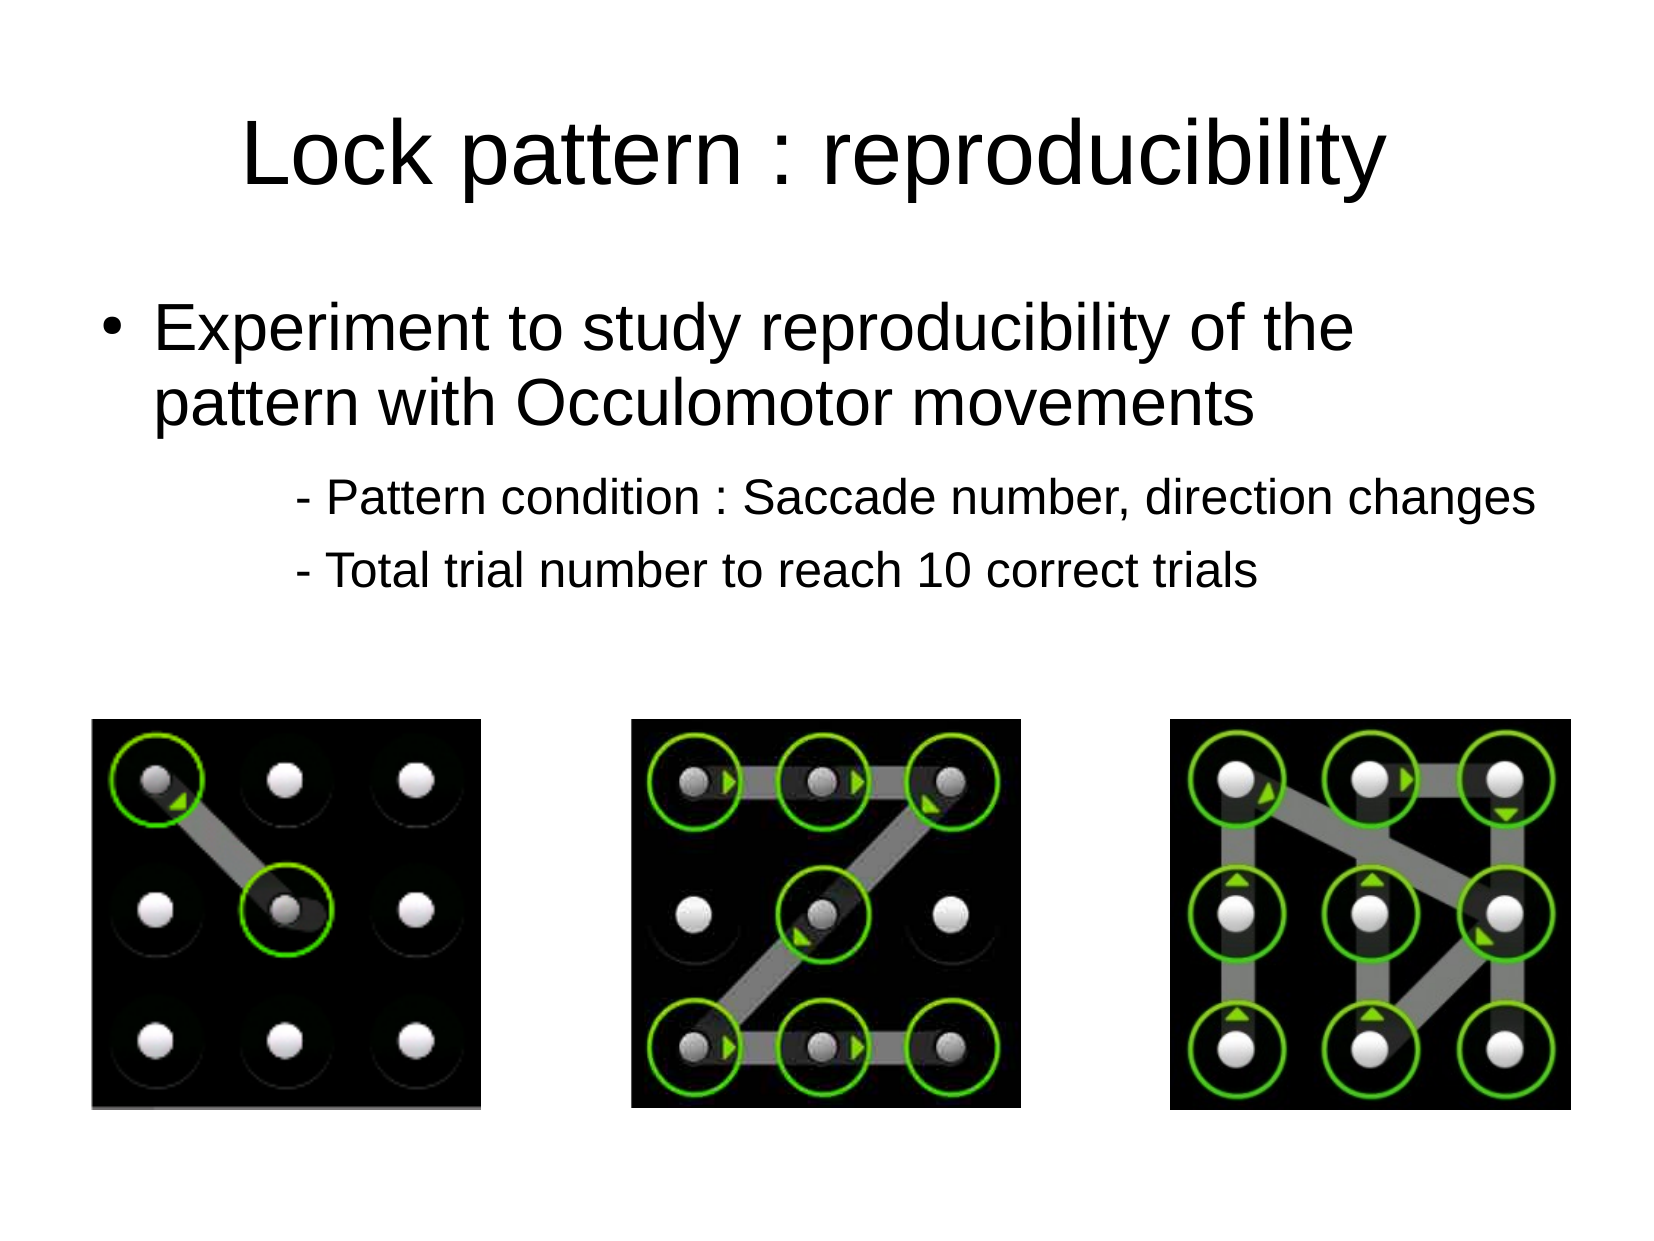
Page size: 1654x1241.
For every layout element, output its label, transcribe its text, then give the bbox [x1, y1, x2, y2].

list Experiment to study reproducibility of the pattern with Occulomotor movements - Pattern condition : Saccade number, direction changes - Total trial number to reach 10 correct trials [82, 290, 1571, 1010]
picture [630, 719, 1021, 1109]
picture [90, 719, 481, 1111]
title Lock pattern : reproducibility [82, 49, 1571, 257]
picture [1170, 719, 1571, 1111]
